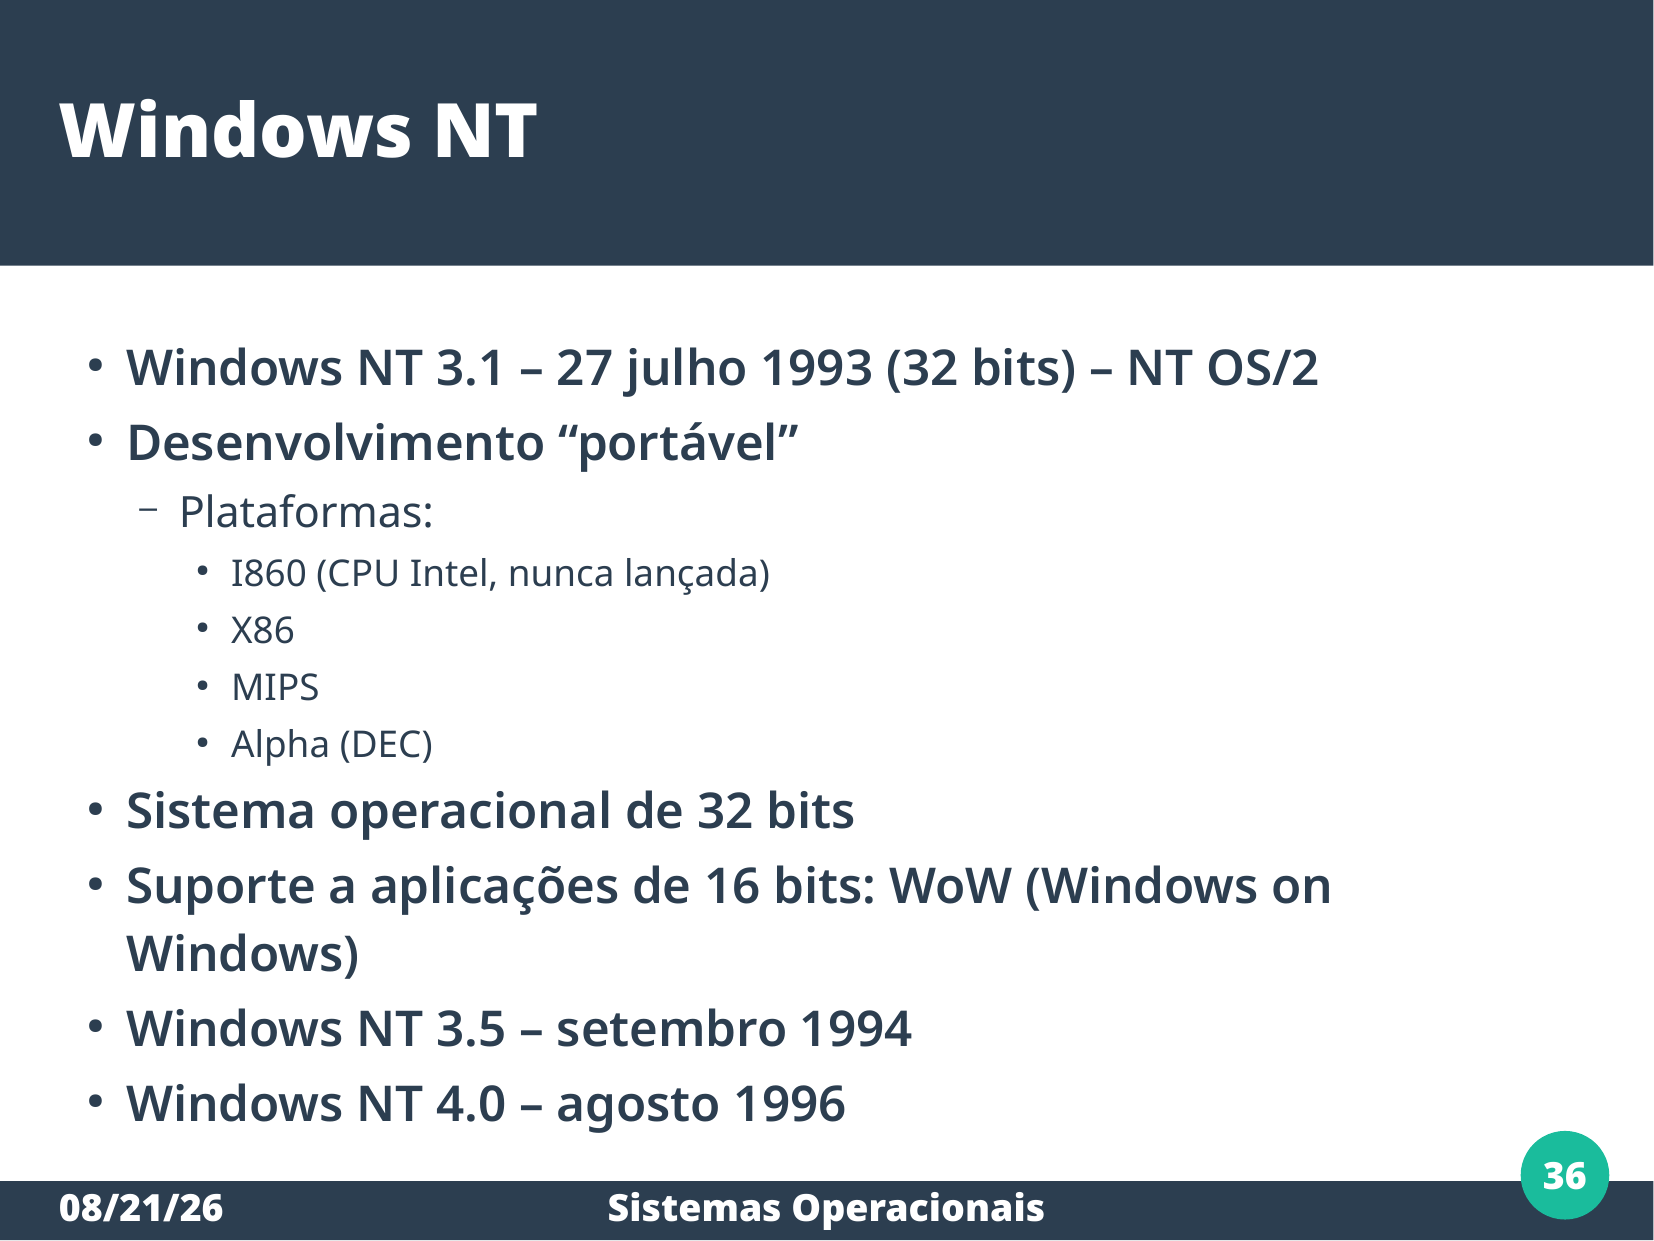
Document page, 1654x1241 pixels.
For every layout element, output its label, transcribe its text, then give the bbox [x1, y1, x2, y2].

list Windows NT 3.1 – 27 julho 1993 (32 bits) – NT OS/2 Desenvolvimento “portável” Plataformas: I860 (CPU Intel, nunca lançada) X86 MIPS Alpha (DEC) Sistema operacional de 32 bits Suporte a aplicações de 16 bits: WoW (Windows on Windows) Windows NT 3.5 – setembro 1994 Windows NT 4.0 – agosto 1996 [59, 324, 1595, 1152]
title Windows NT [59, 49, 1595, 207]
